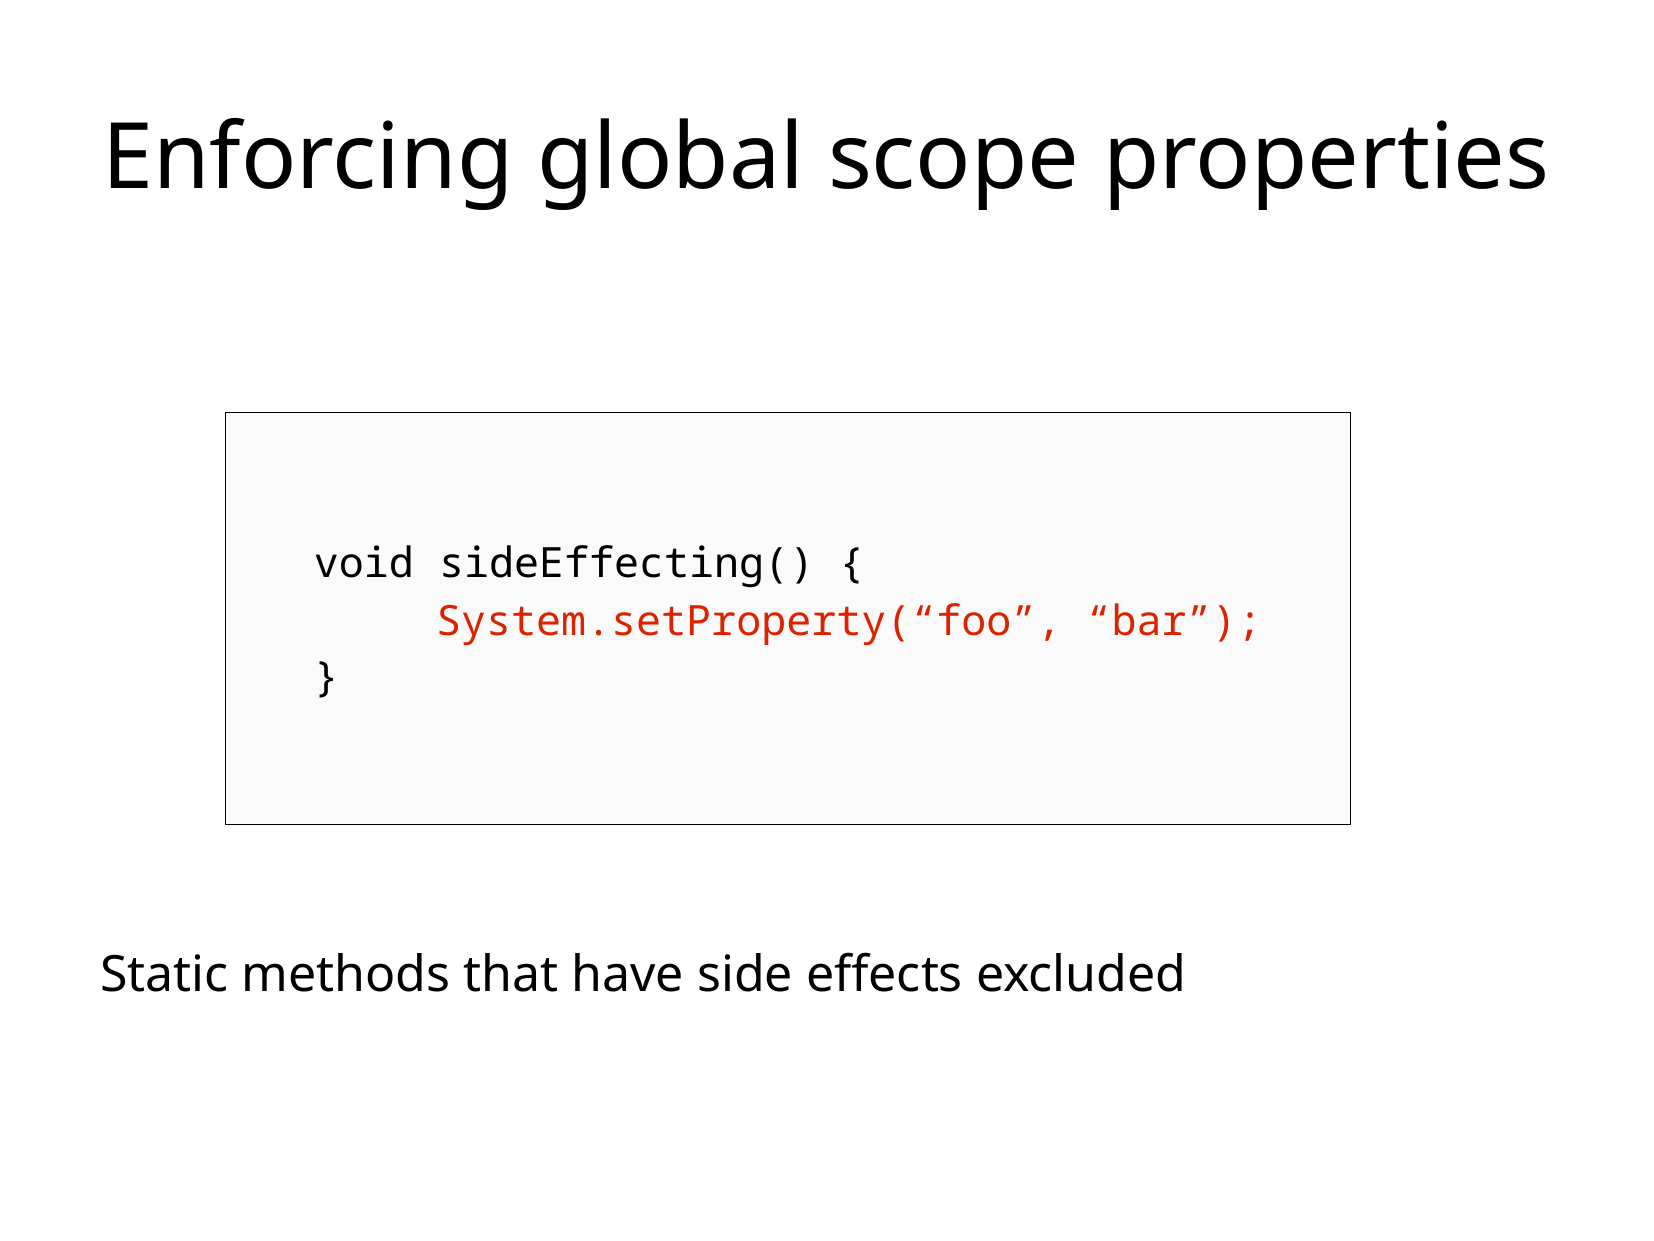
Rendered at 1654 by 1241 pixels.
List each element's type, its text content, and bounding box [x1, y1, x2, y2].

text_box void sideEffecting() { System.setProperty(“foo”, “bar”); } [225, 412, 1351, 825]
list Static methods that have side effects excluded [82, 937, 1571, 1094]
title Enforcing global scope properties [82, 56, 1571, 250]
